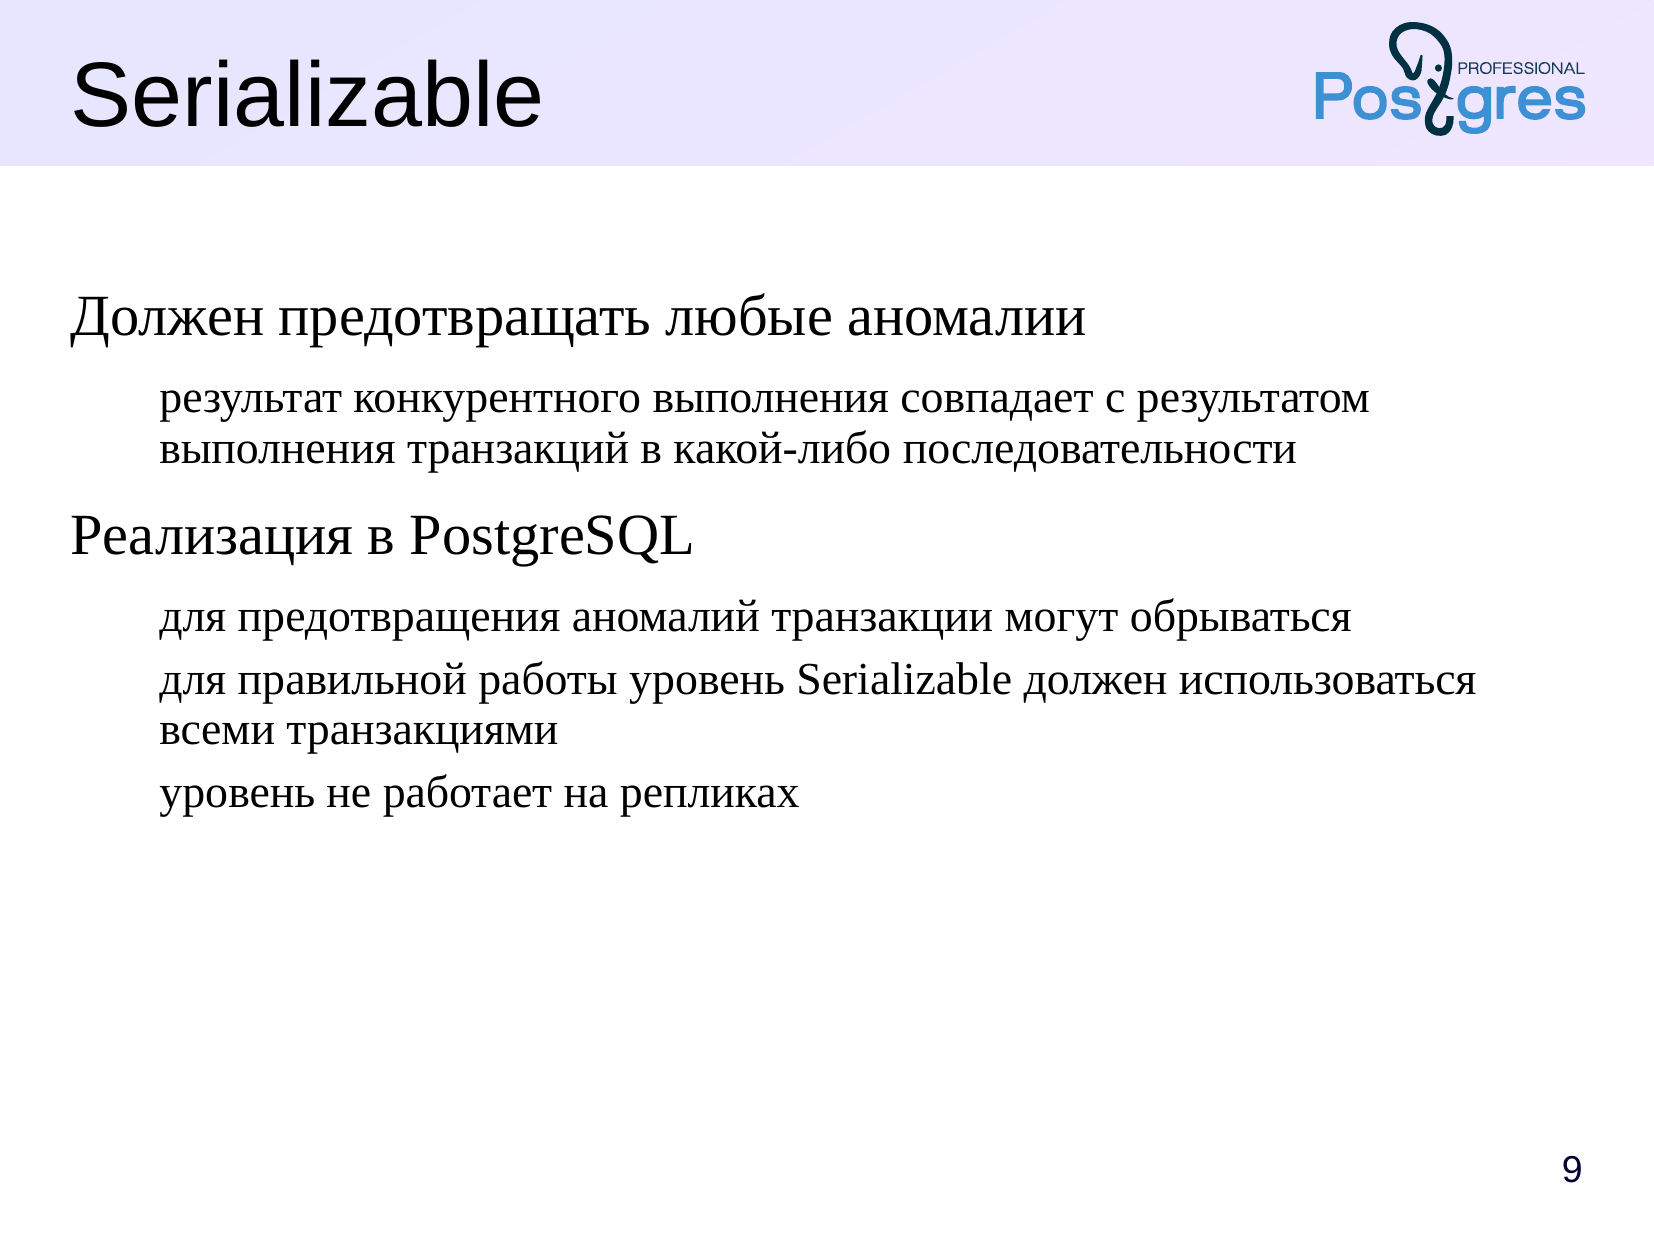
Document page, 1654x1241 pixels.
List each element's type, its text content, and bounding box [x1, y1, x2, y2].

list Должен предотвращать любые аномалии результат конкурентного выполнения совпадает с результатом выполнения транзакций в какой-либо последовательности Реализация в PostgreSQL для предотвращения аномалий транзакции могут обрываться для правильной работы уровень Serializable должен использоваться всеми транзакциями уровень не работает на репликах [70, 283, 1583, 1141]
title Serializable [70, 43, 1241, 147]
